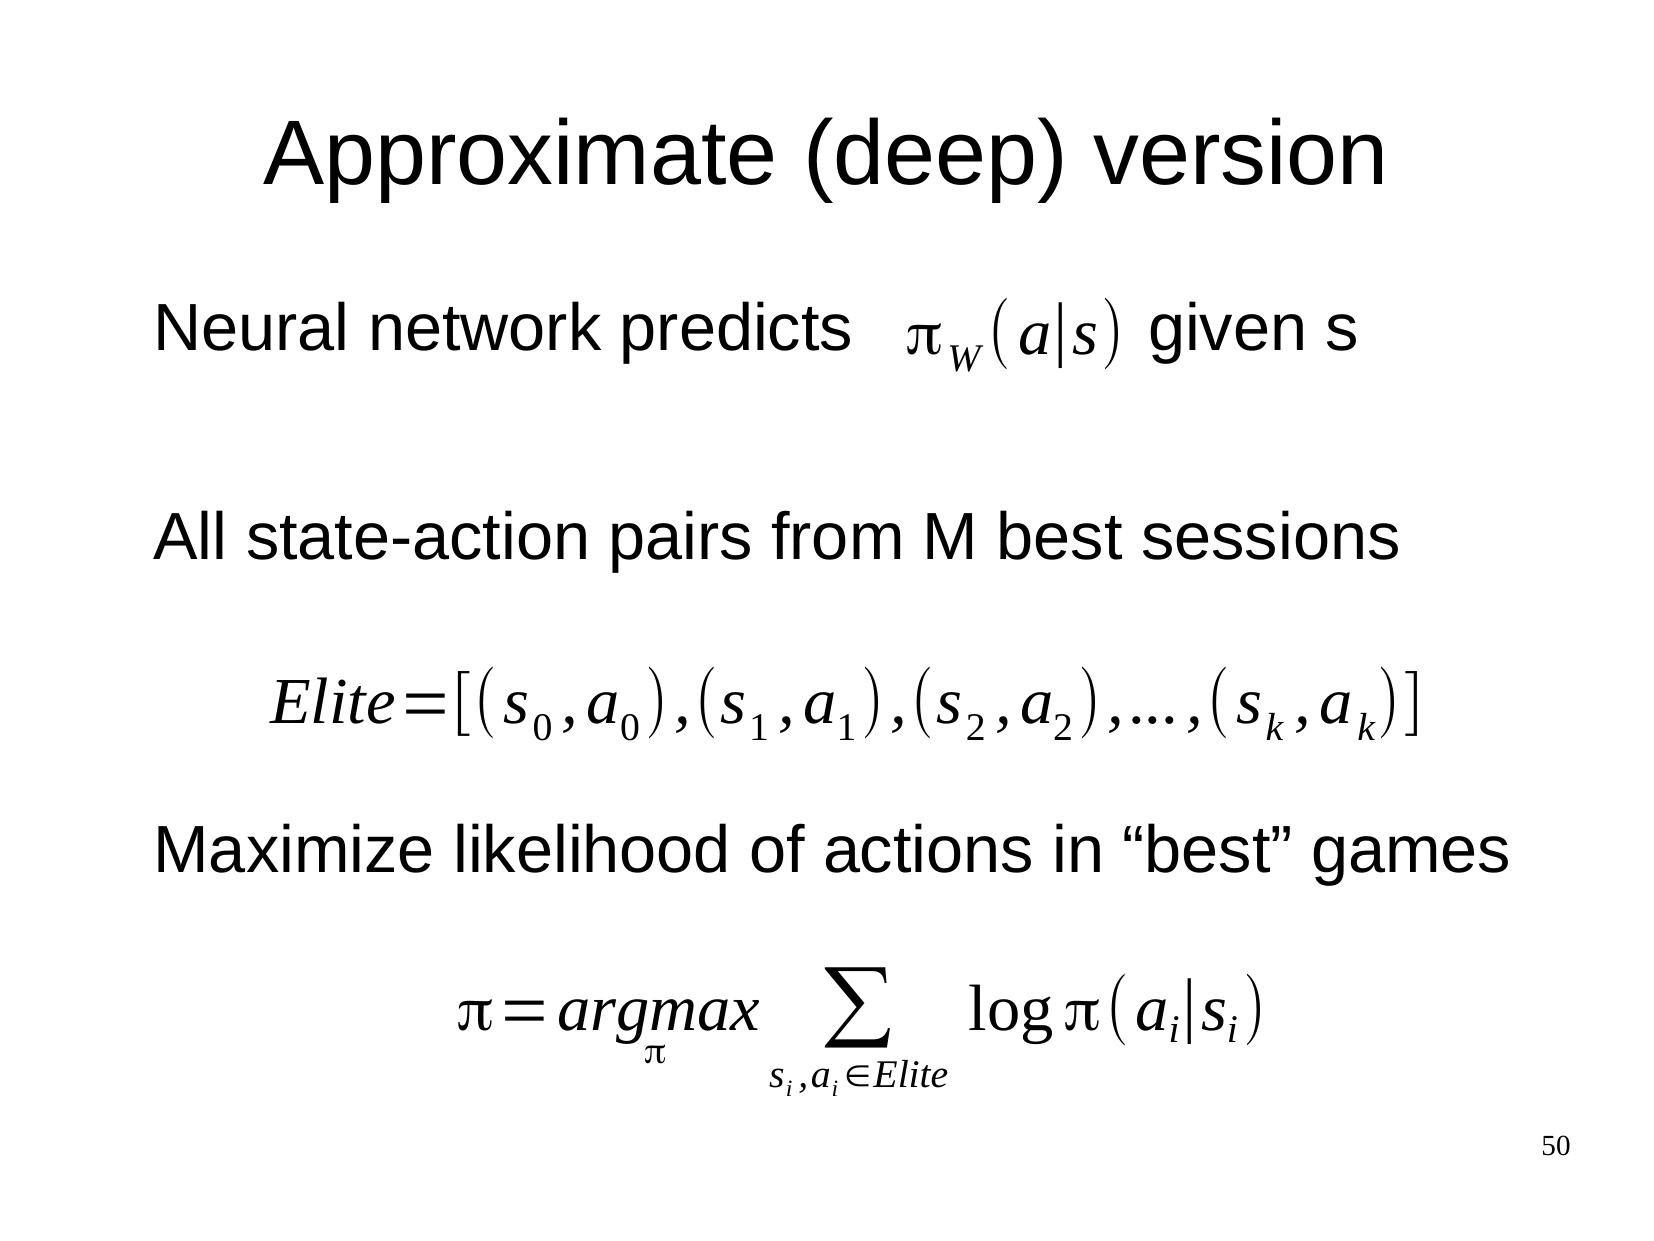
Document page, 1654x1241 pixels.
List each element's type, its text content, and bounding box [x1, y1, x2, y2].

title Approximate (deep) version [82, 49, 1571, 257]
chart [249, 662, 1439, 747]
list Neural network predicts given s All state-action pairs from M best sessions Maximize likelihood of actions in “best” games [82, 290, 1571, 1010]
chart [440, 961, 1282, 1102]
chart [889, 293, 1139, 379]
